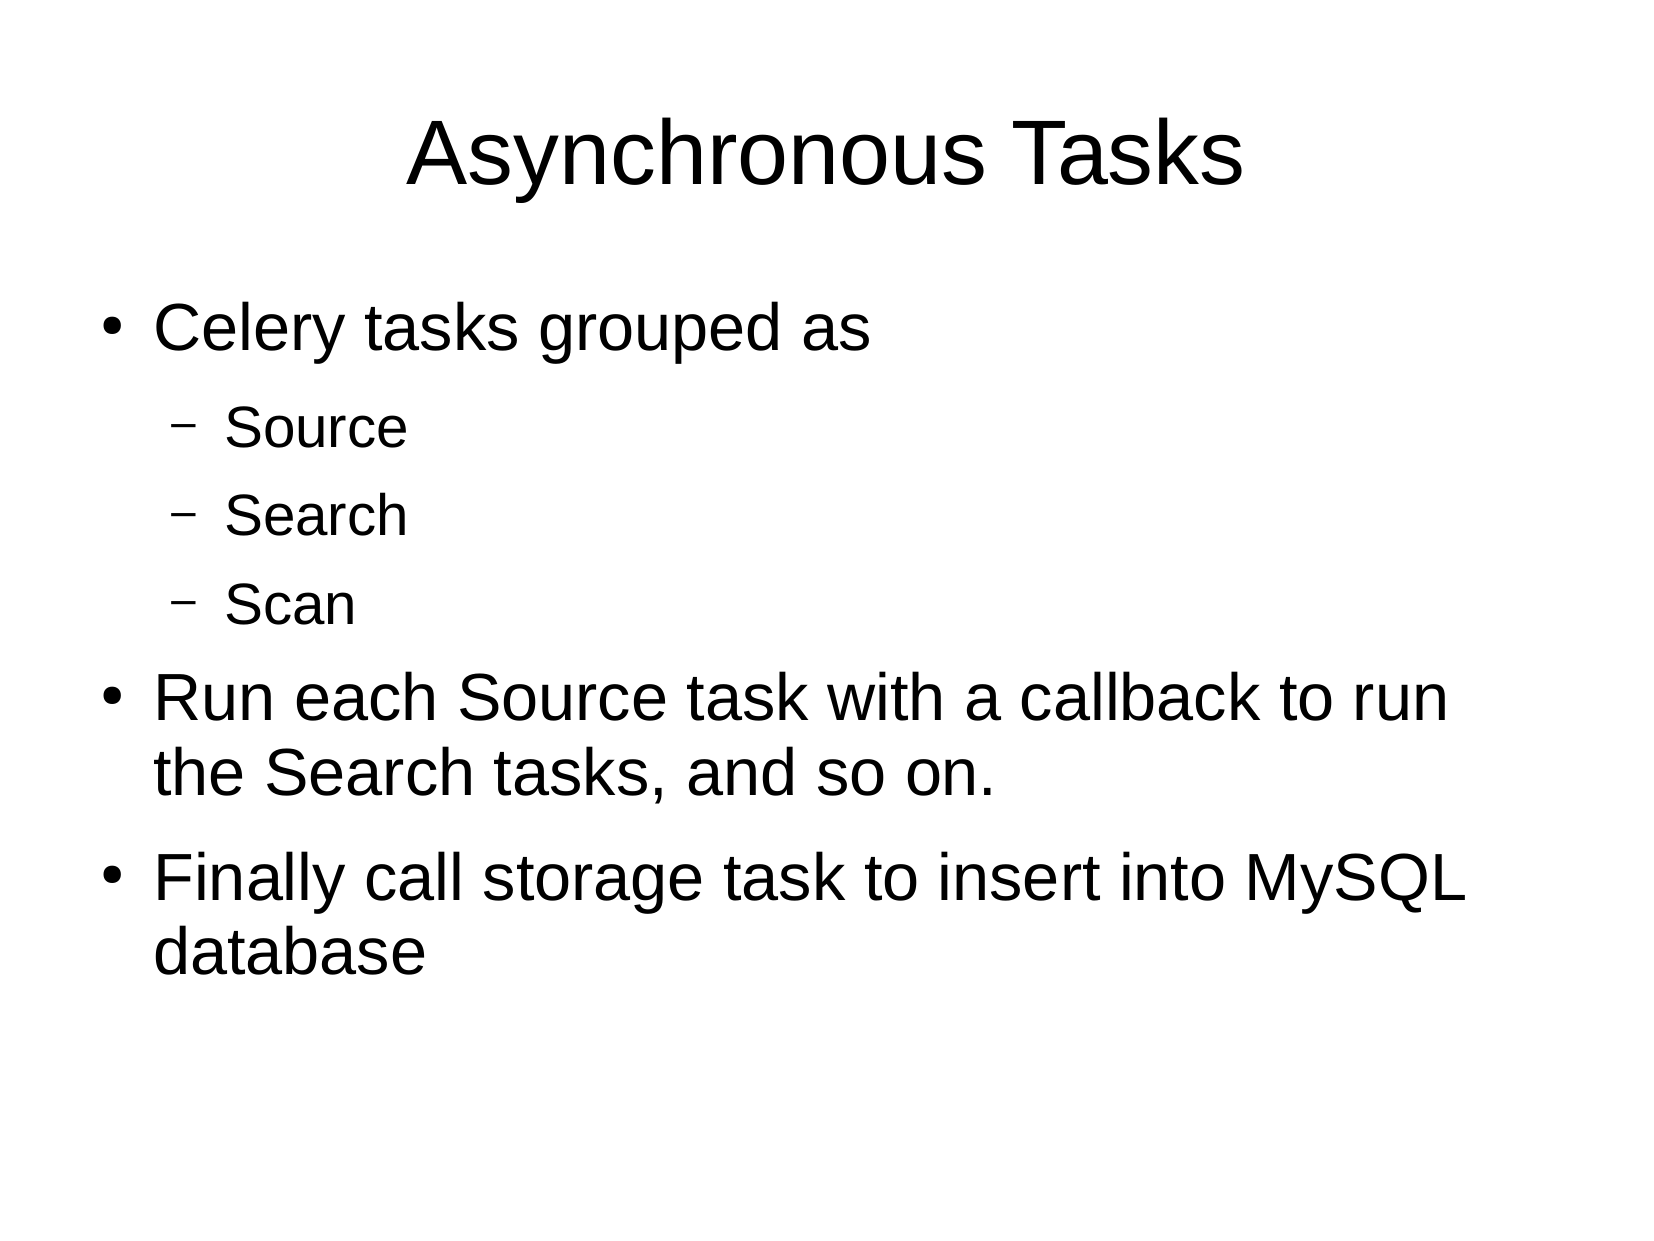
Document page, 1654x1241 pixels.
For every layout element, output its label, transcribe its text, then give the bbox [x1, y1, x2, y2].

list Celery tasks grouped as Source Search Scan Run each Source task with a callback to run the Search tasks, and so on. Finally call storage task to insert into MySQL database [82, 290, 1538, 1010]
title Asynchronous Tasks [82, 49, 1571, 257]
